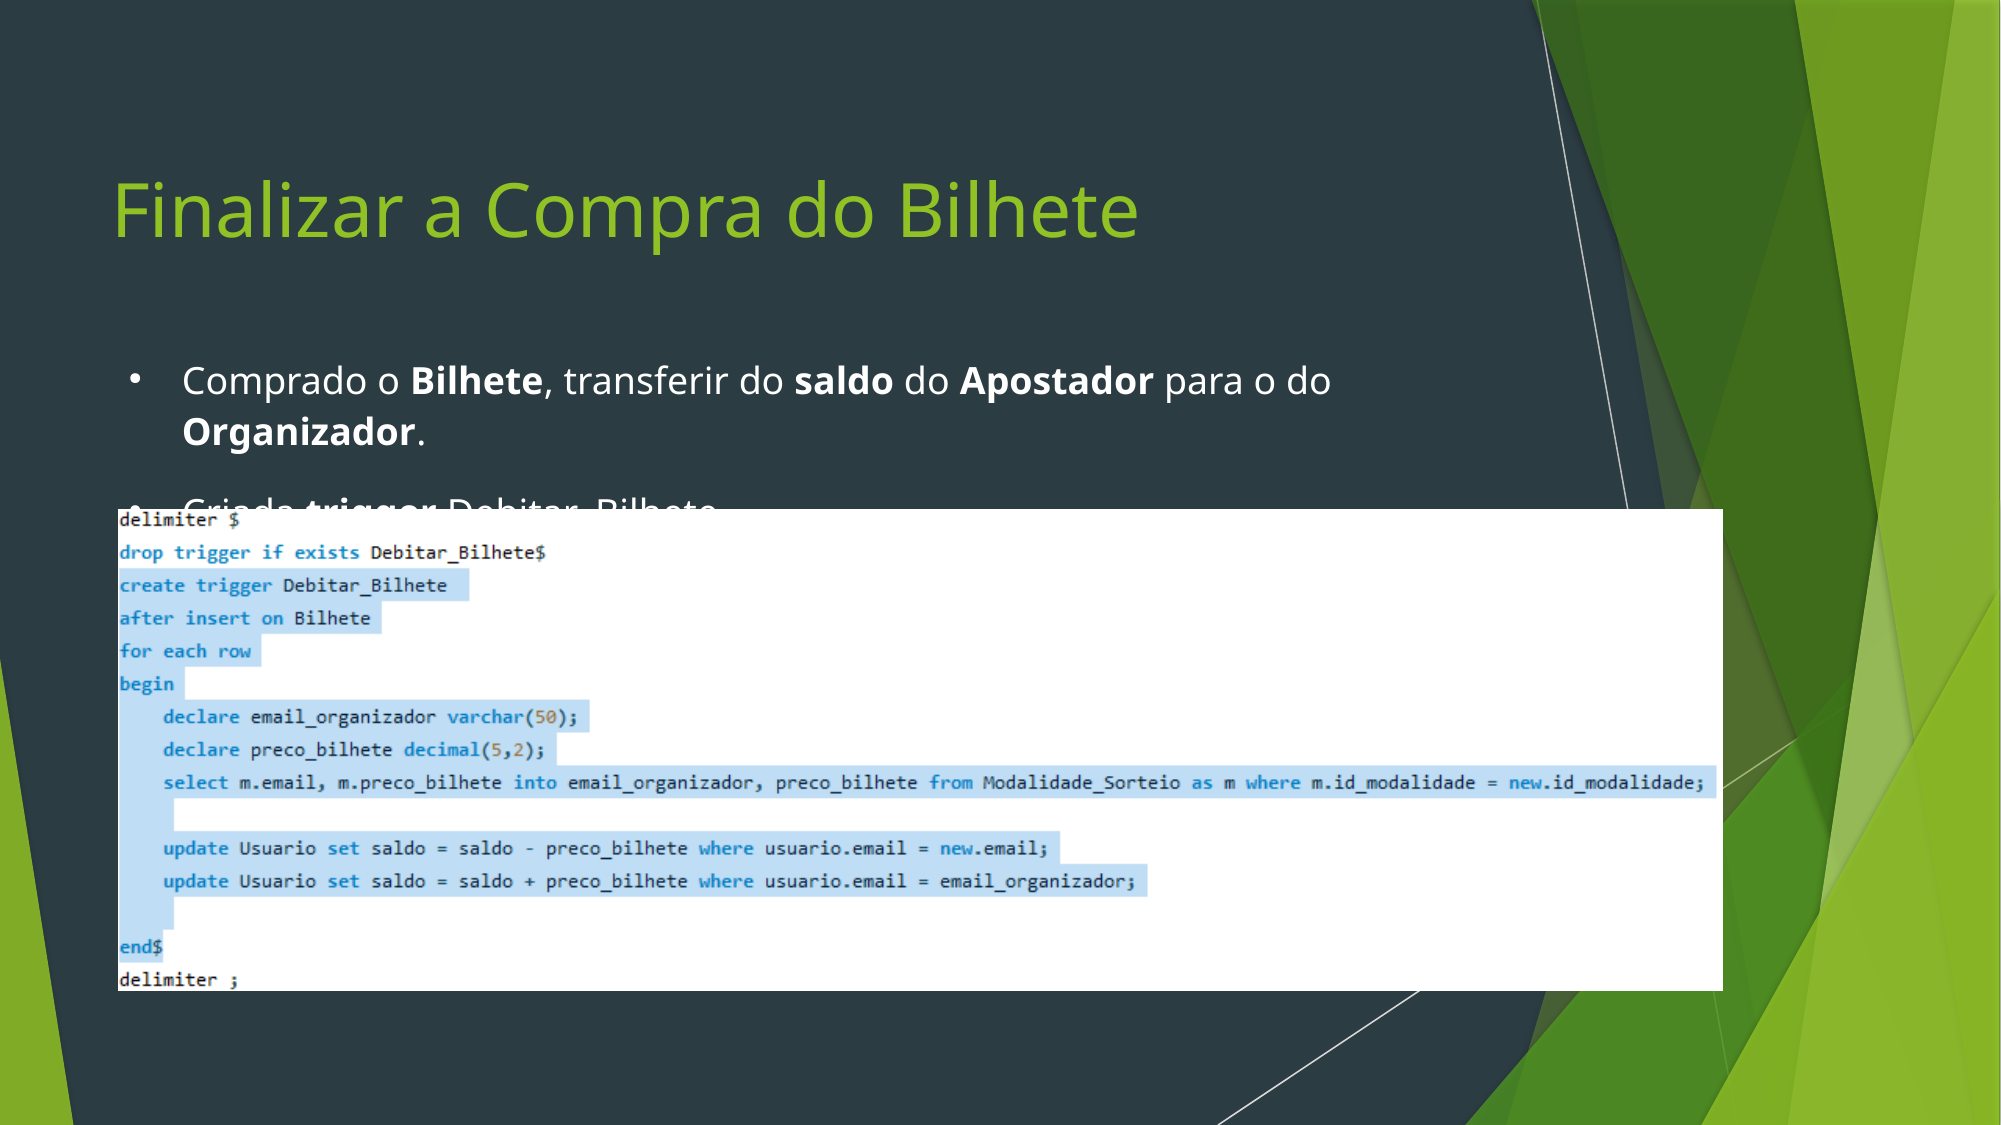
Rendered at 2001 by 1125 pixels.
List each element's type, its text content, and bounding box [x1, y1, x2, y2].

picture [118, 509, 1723, 992]
title Finalizar a Compra do Bilhete [111, 99, 1522, 317]
list Comprado o Bilhete, transferir do saldo do Apostador para o do Organizador. Criada trigger Debitar_Bilhete. [111, 354, 1522, 992]
